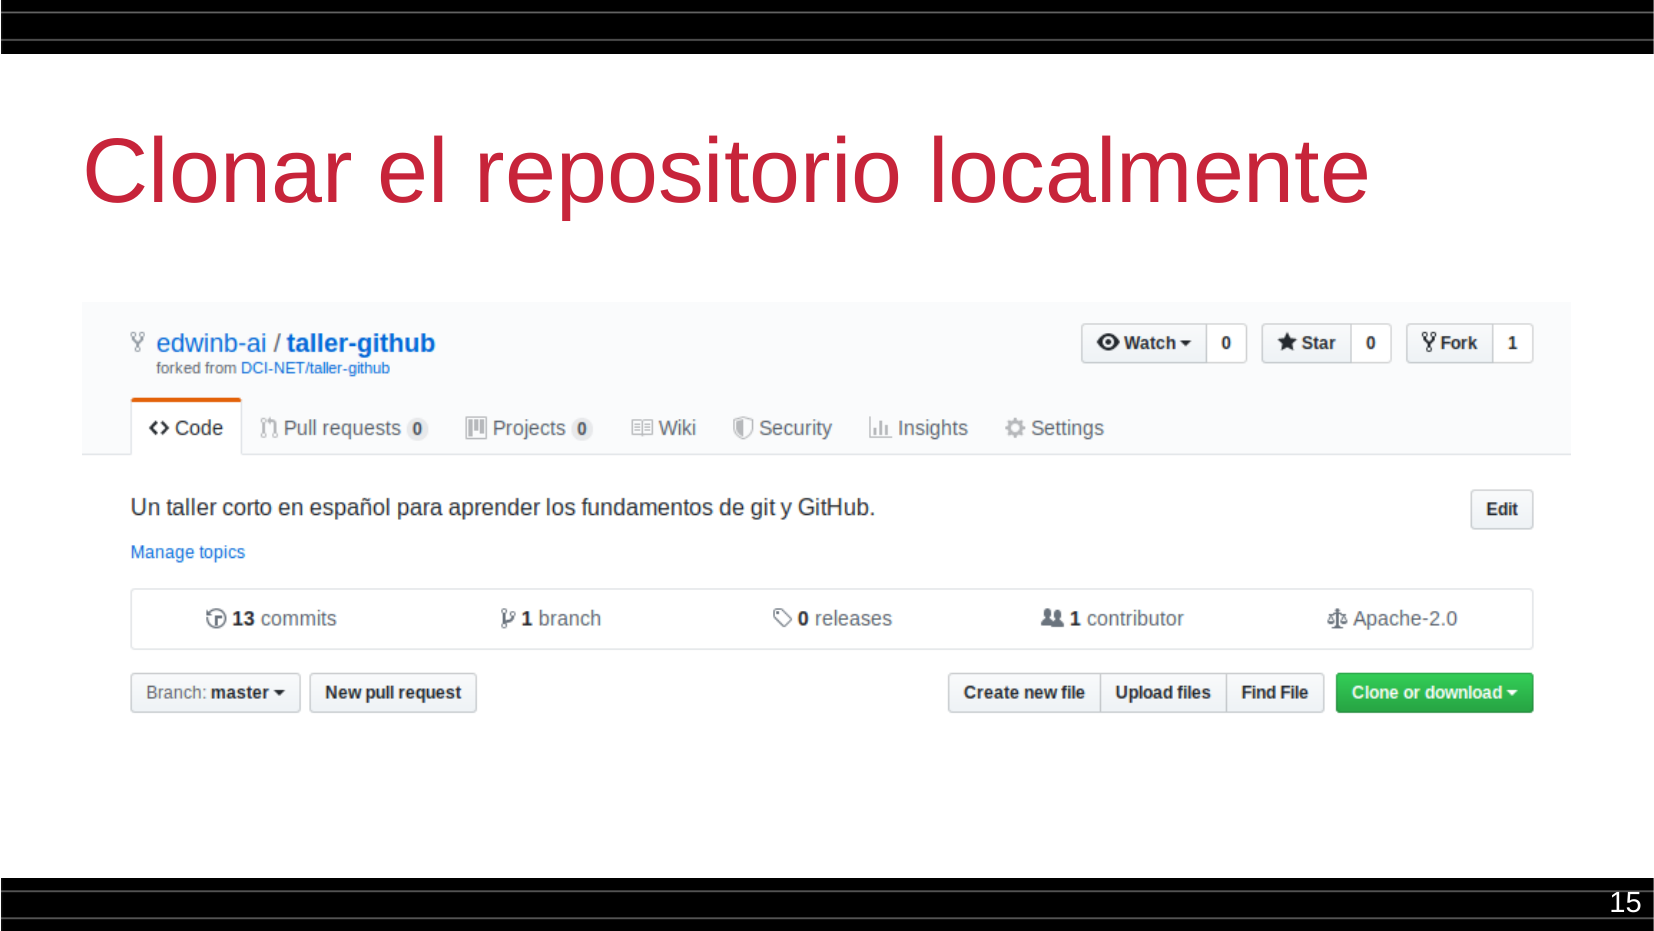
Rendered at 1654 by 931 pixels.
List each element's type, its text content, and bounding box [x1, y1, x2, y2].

picture [1, 0, 1654, 54]
title Clonar el repositorio localmente [82, 92, 1571, 249]
picture [82, 302, 1571, 727]
picture [1, 878, 1654, 931]
